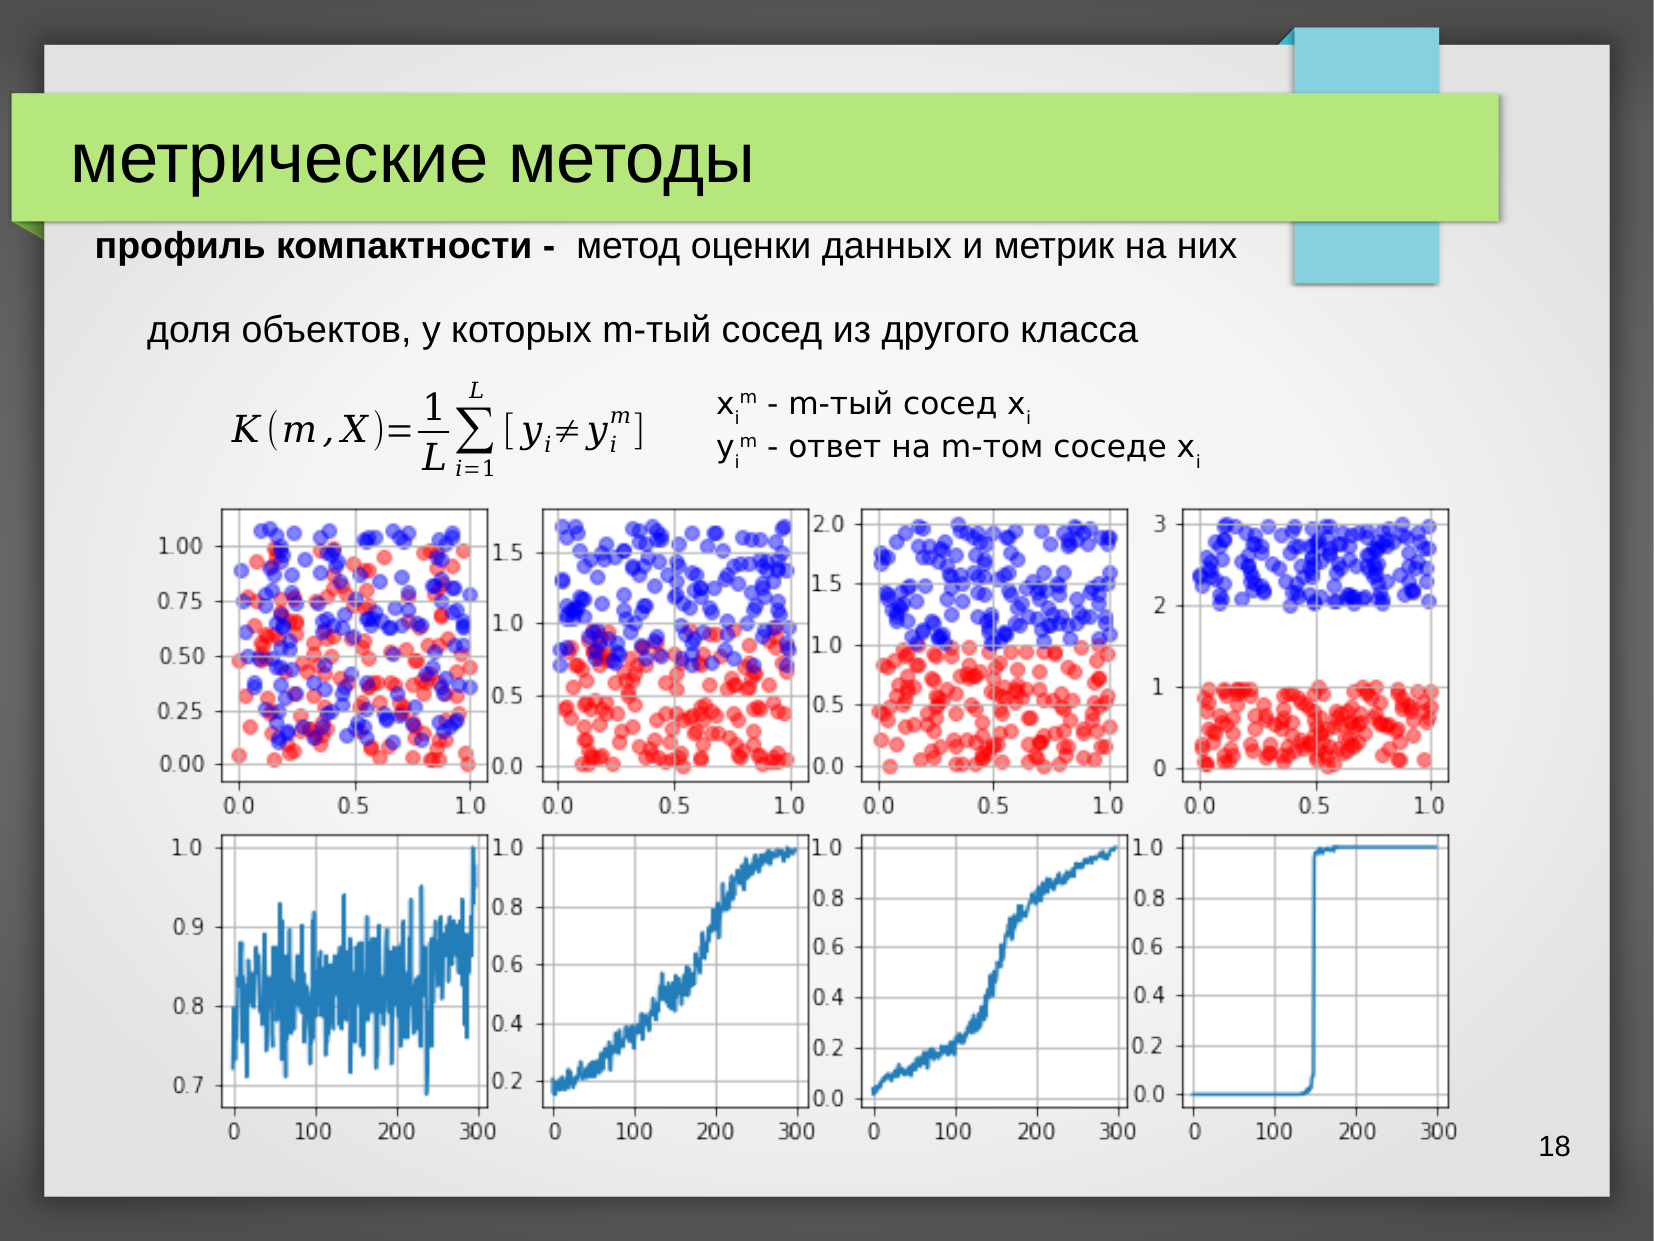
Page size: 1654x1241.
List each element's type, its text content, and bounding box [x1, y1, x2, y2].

text_box профиль компактности - метод оценки данных и метрик на них доля объектов, у которых m-тый сосед из другого класса [94, 224, 1382, 351]
text_box xim - m-тый сосед xi yim - ответ на m-том соседе xi [701, 377, 1217, 484]
title метрические методы [70, 118, 1205, 199]
chart [224, 377, 650, 483]
picture [0, 0, 1654, 1241]
